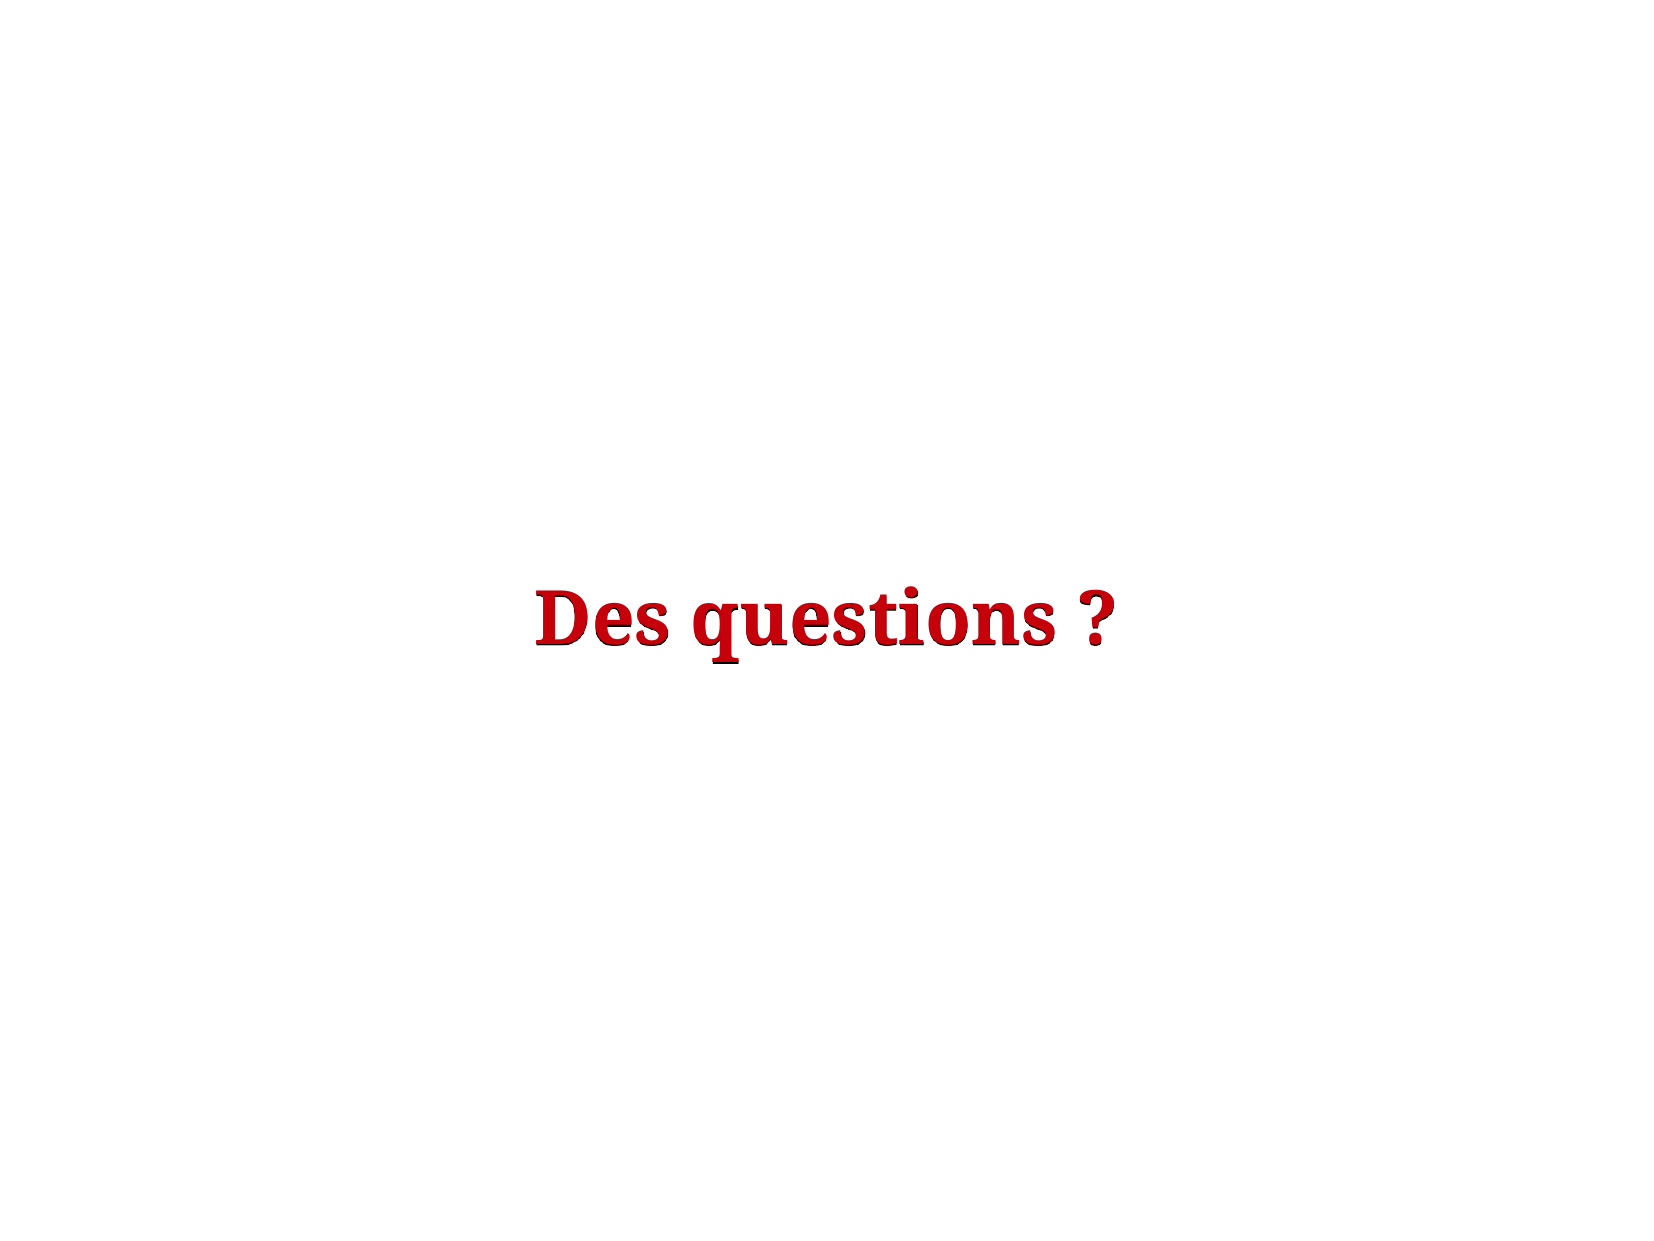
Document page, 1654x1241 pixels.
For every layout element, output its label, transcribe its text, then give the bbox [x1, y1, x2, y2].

title Des questions ? [82, 512, 1571, 720]
